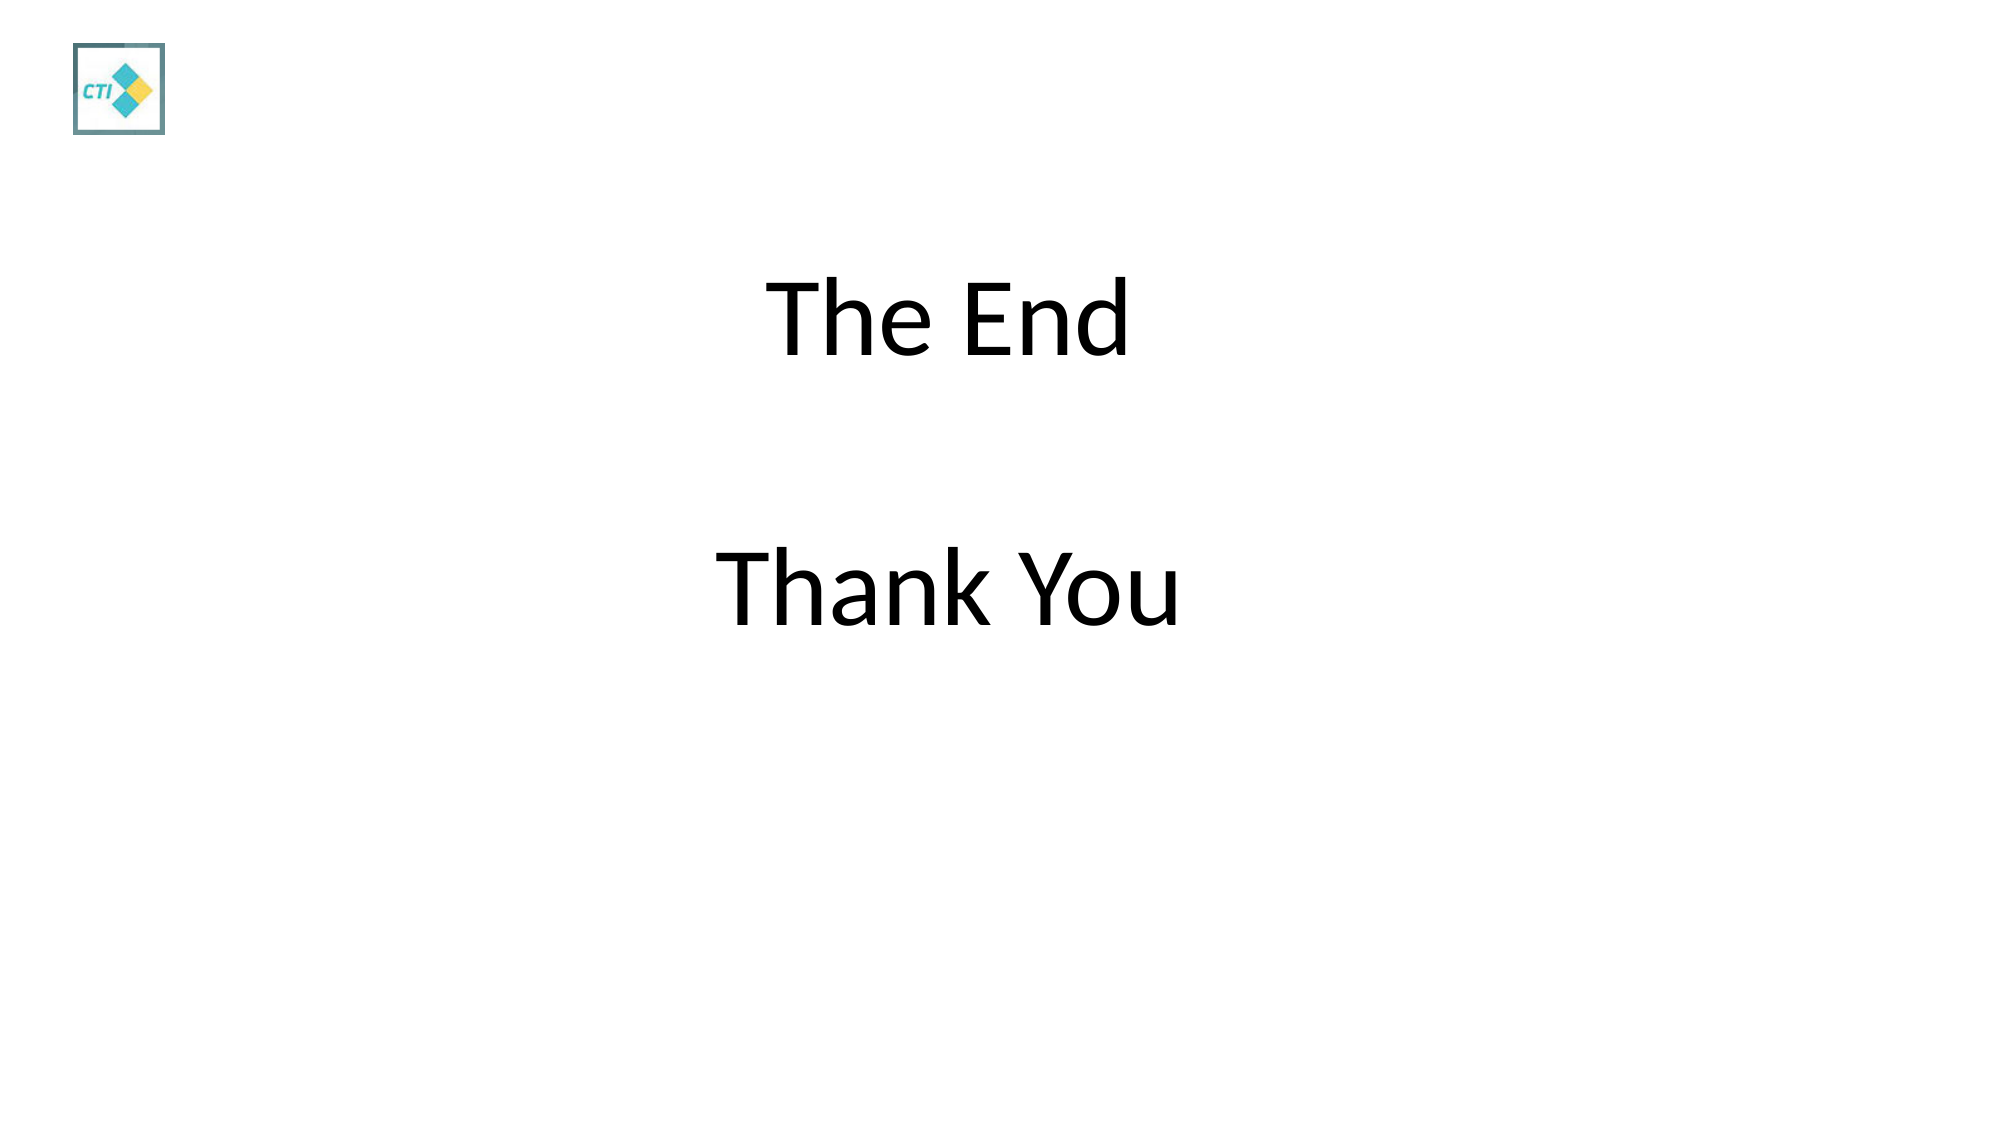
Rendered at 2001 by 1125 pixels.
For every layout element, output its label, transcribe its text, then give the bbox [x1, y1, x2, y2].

picture [73, 43, 165, 135]
text_box The End Thank You [700, 235, 1199, 656]
